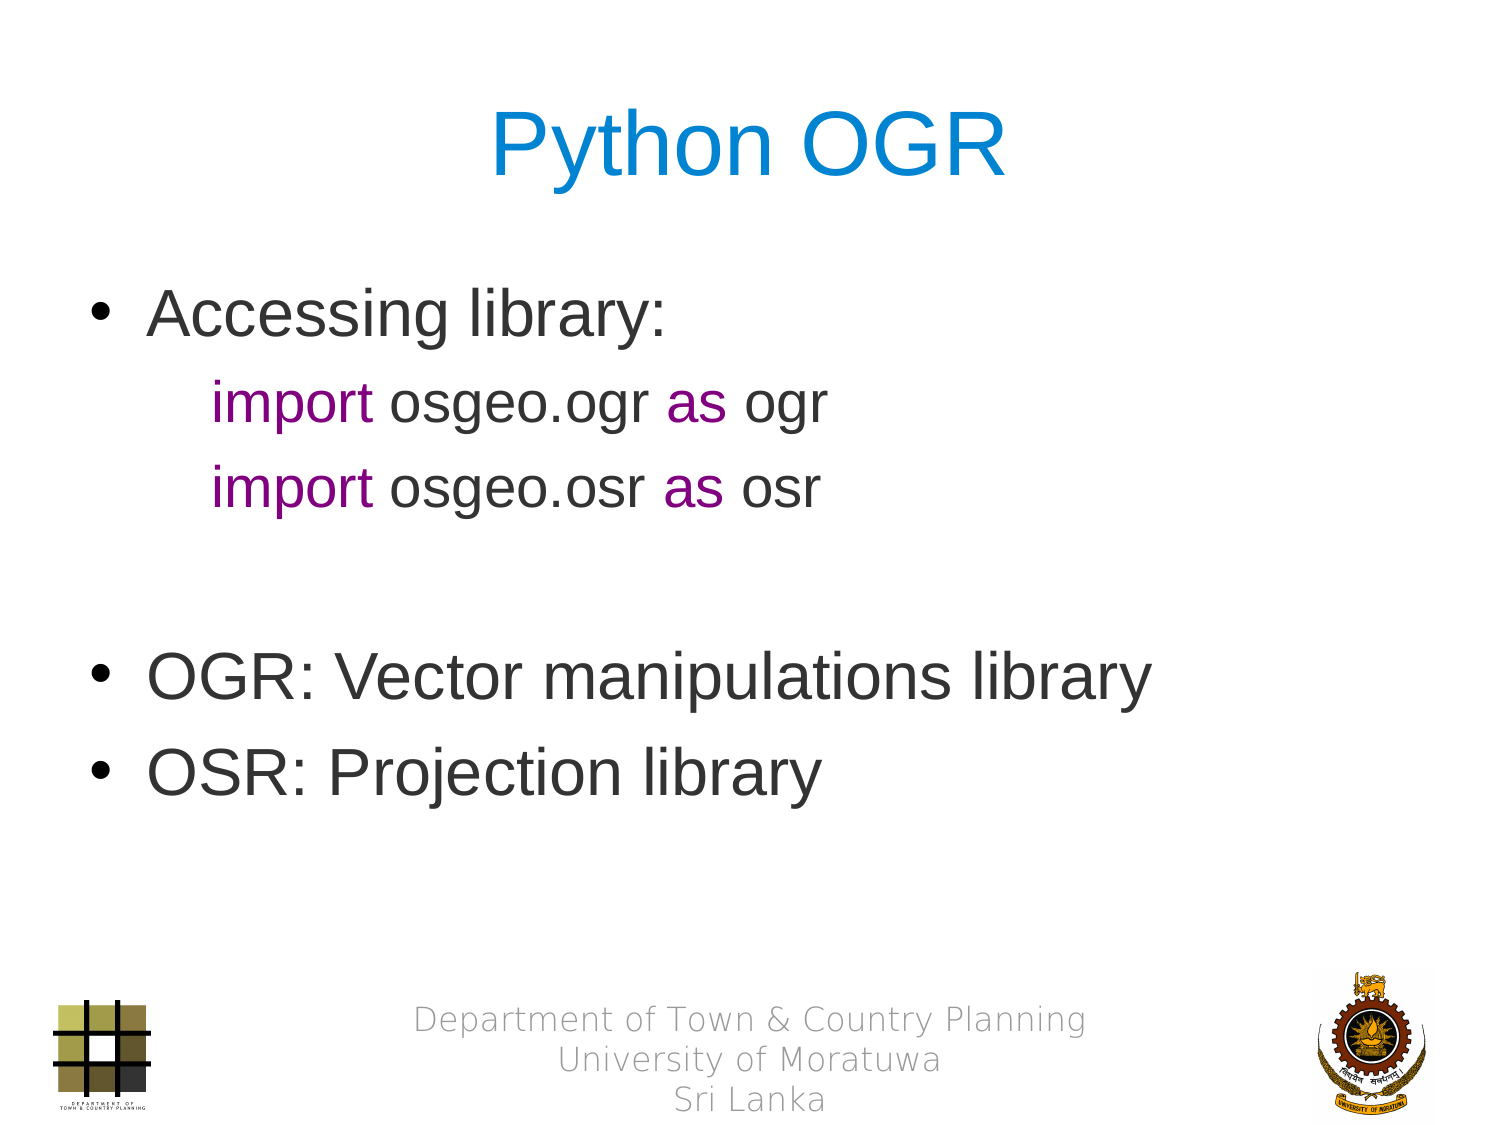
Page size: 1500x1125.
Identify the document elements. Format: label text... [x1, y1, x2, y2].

picture [53, 1000, 151, 1110]
picture [1312, 966, 1435, 1125]
list Accessing library: import osgeo.ogr as ogr import osgeo.osr as osr OGR: Vector manipulations library OSR: Projection library [75, 262, 1426, 916]
title Python OGR [75, 45, 1426, 233]
